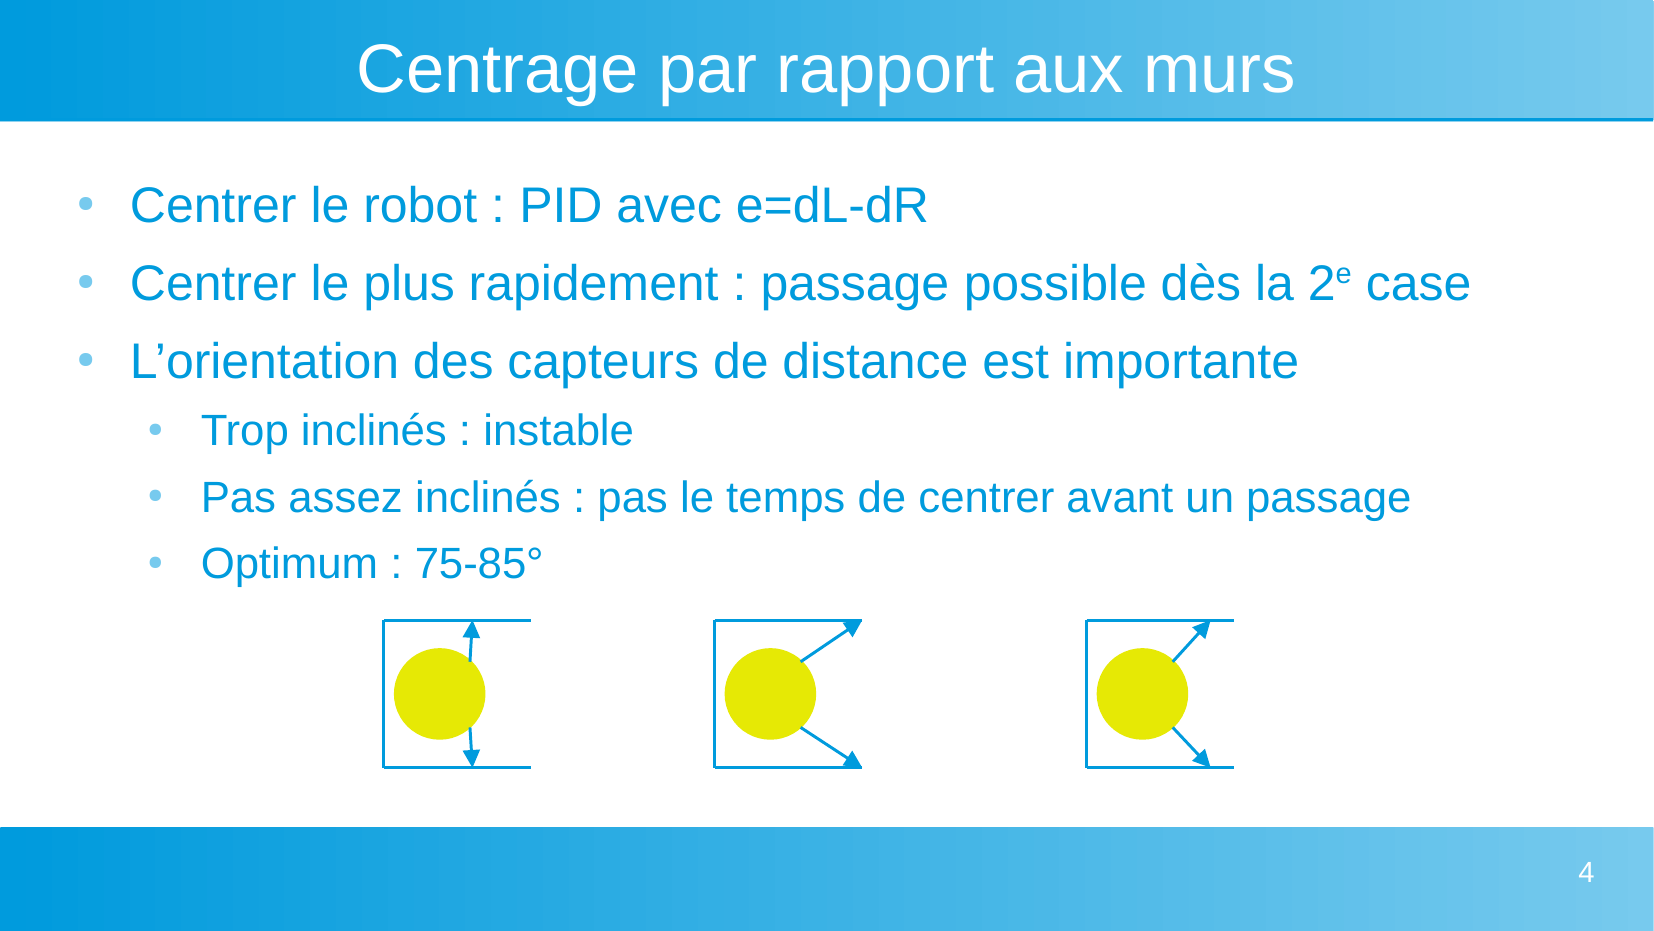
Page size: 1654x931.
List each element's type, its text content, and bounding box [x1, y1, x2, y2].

title Centrage par rapport aux murs [59, 29, 1595, 108]
text_box [1098, 649, 1187, 739]
text_box [395, 649, 485, 739]
list Centrer le robot : PID avec e=dL-dR Centrer le plus rapidement : passage possible dès la 2e case L’orientation des capteurs de distance est importante Trop inclinés : instable Pas assez inclinés : pas le temps de centrer avant un passage Optimum : 75-85° [59, 177, 1595, 562]
text_box [726, 649, 815, 739]
